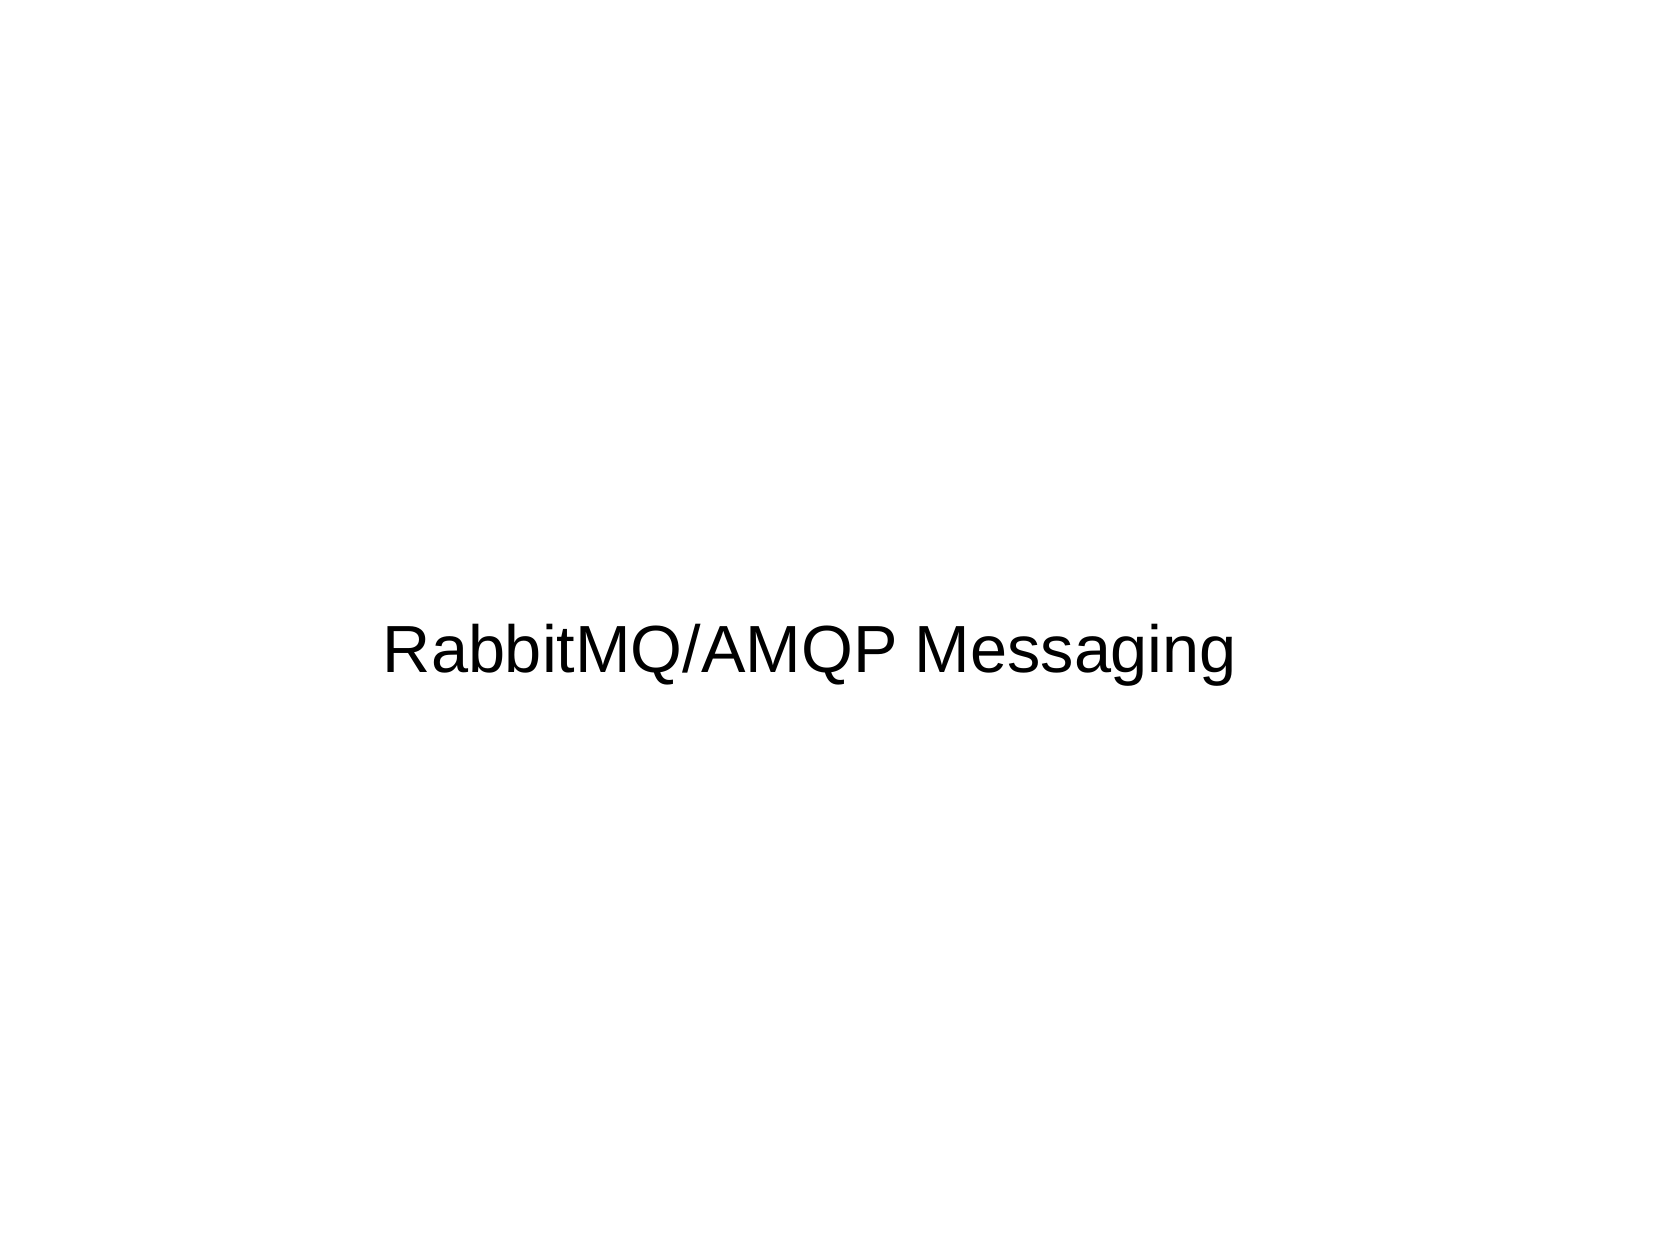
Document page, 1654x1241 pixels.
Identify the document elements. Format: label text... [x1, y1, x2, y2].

list RabbitMQ/AMQP Messaging [82, 290, 1538, 1010]
